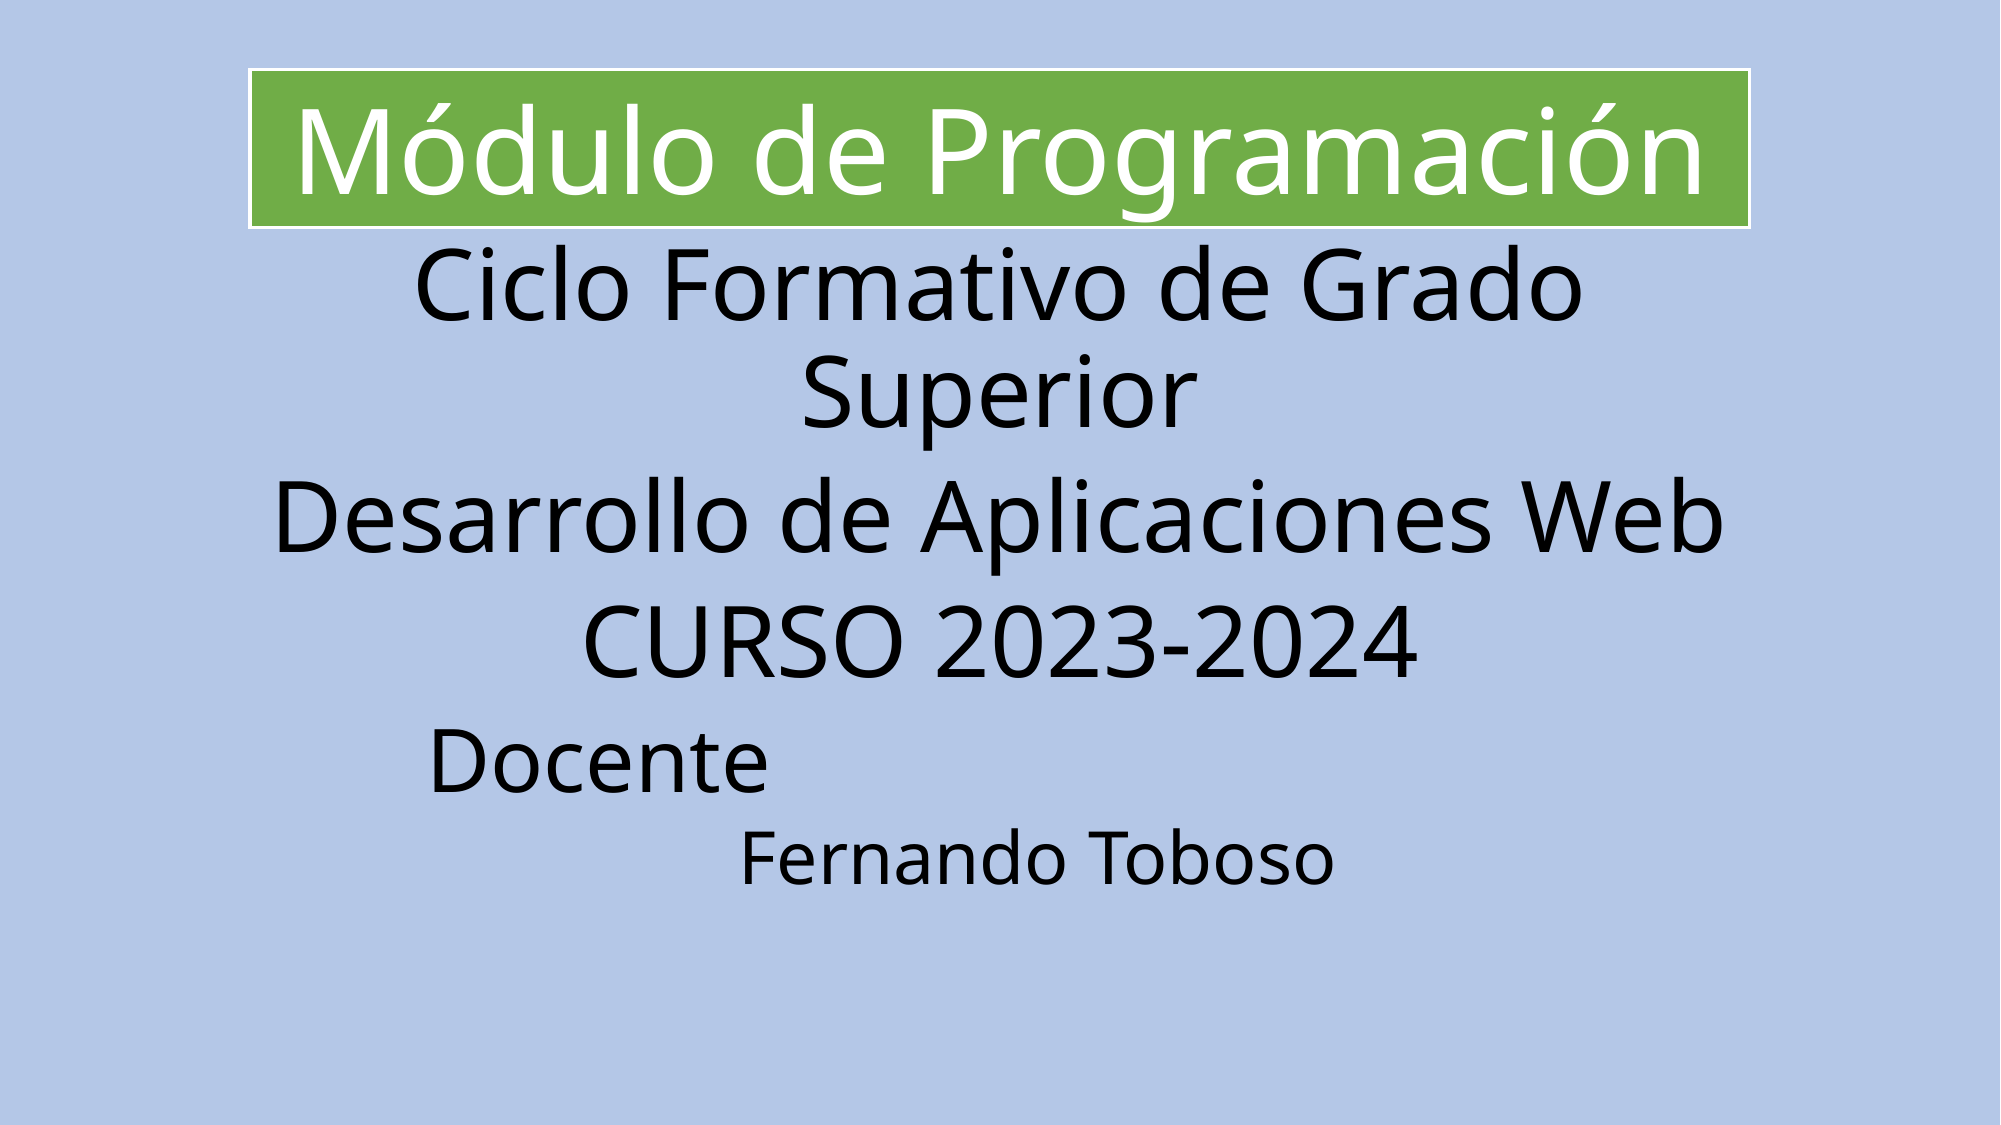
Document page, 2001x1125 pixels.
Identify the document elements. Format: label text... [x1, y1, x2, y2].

subtitle Ciclo Formativo de Grado Superior Desarrollo de Aplicaciones Web CURSO 2023-2024 Docente Fernando Toboso [249, 227, 1750, 1016]
title Módulo de Programación [249, 69, 1750, 227]
